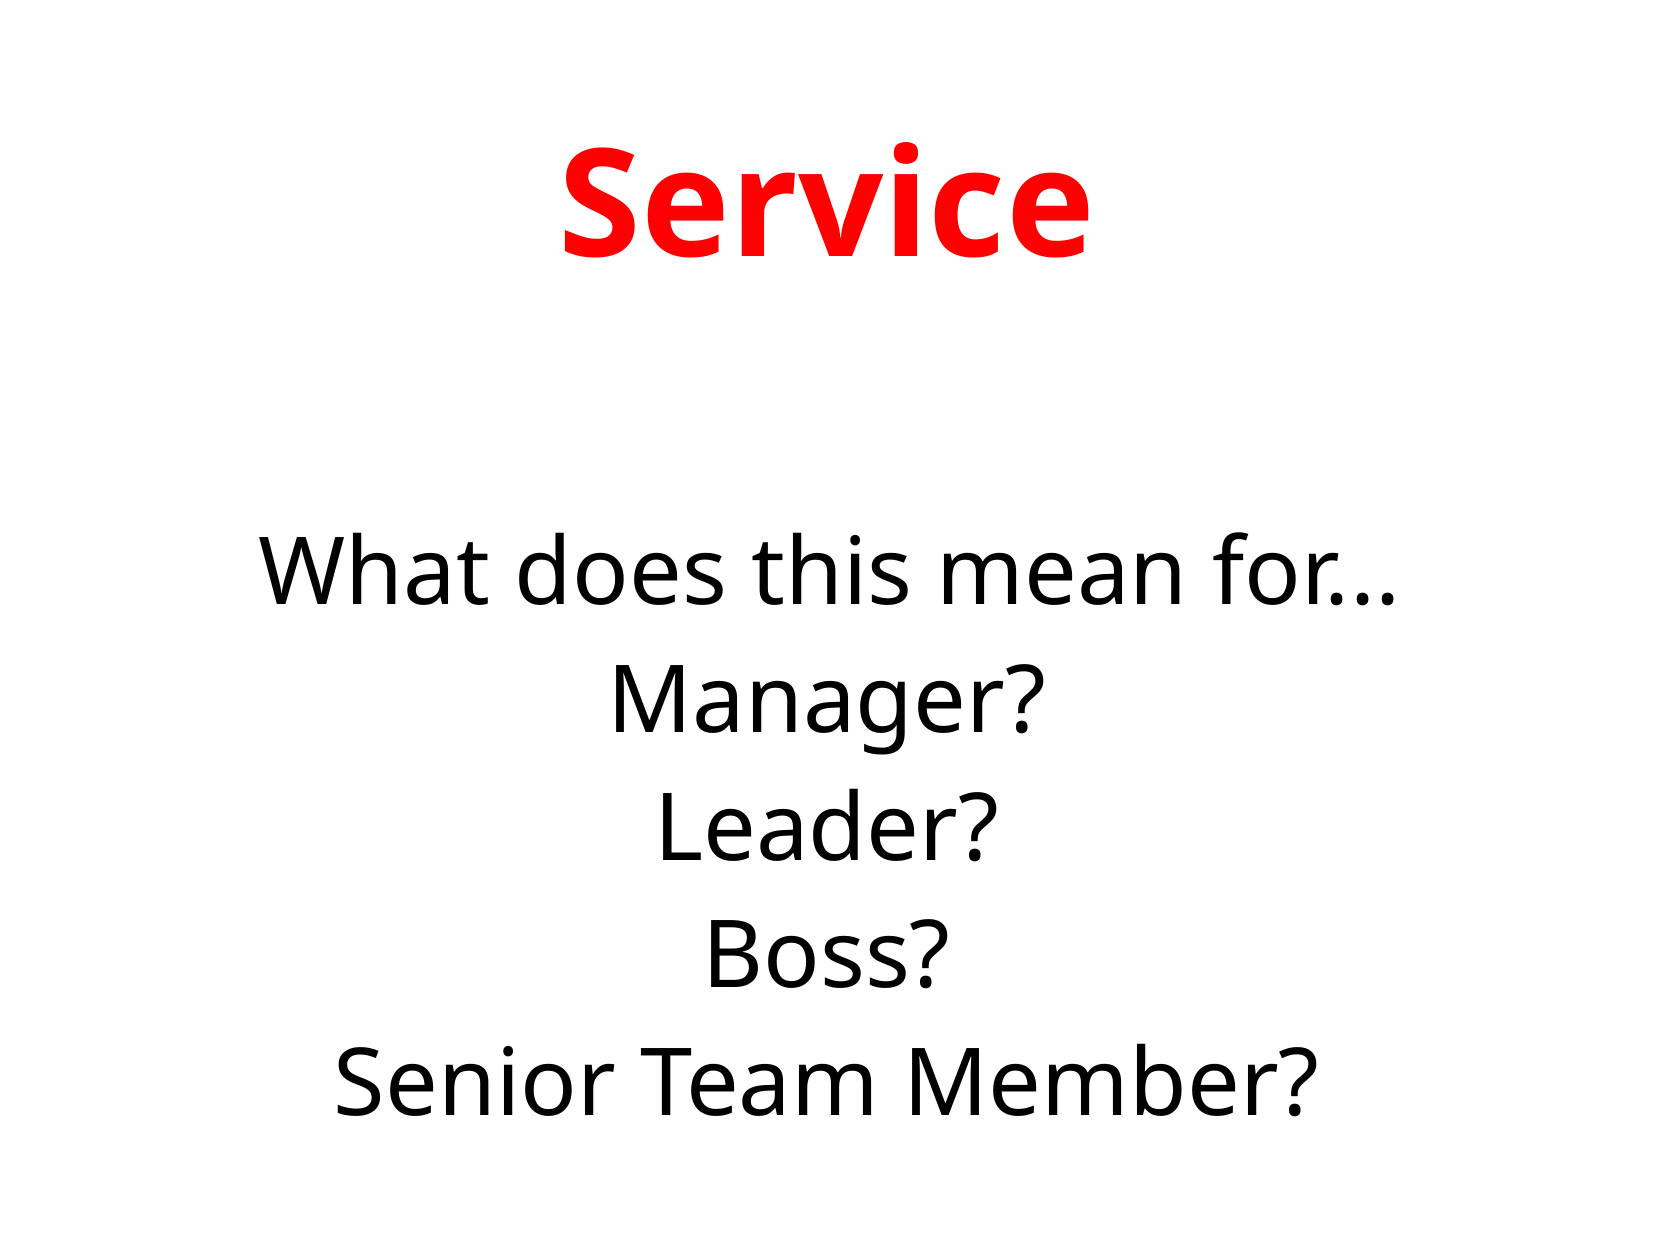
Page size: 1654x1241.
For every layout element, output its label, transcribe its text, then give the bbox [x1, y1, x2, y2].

title Service What does this mean for... Manager? Leader? Boss? Senior Team Member? [59, 57, 1595, 1182]
